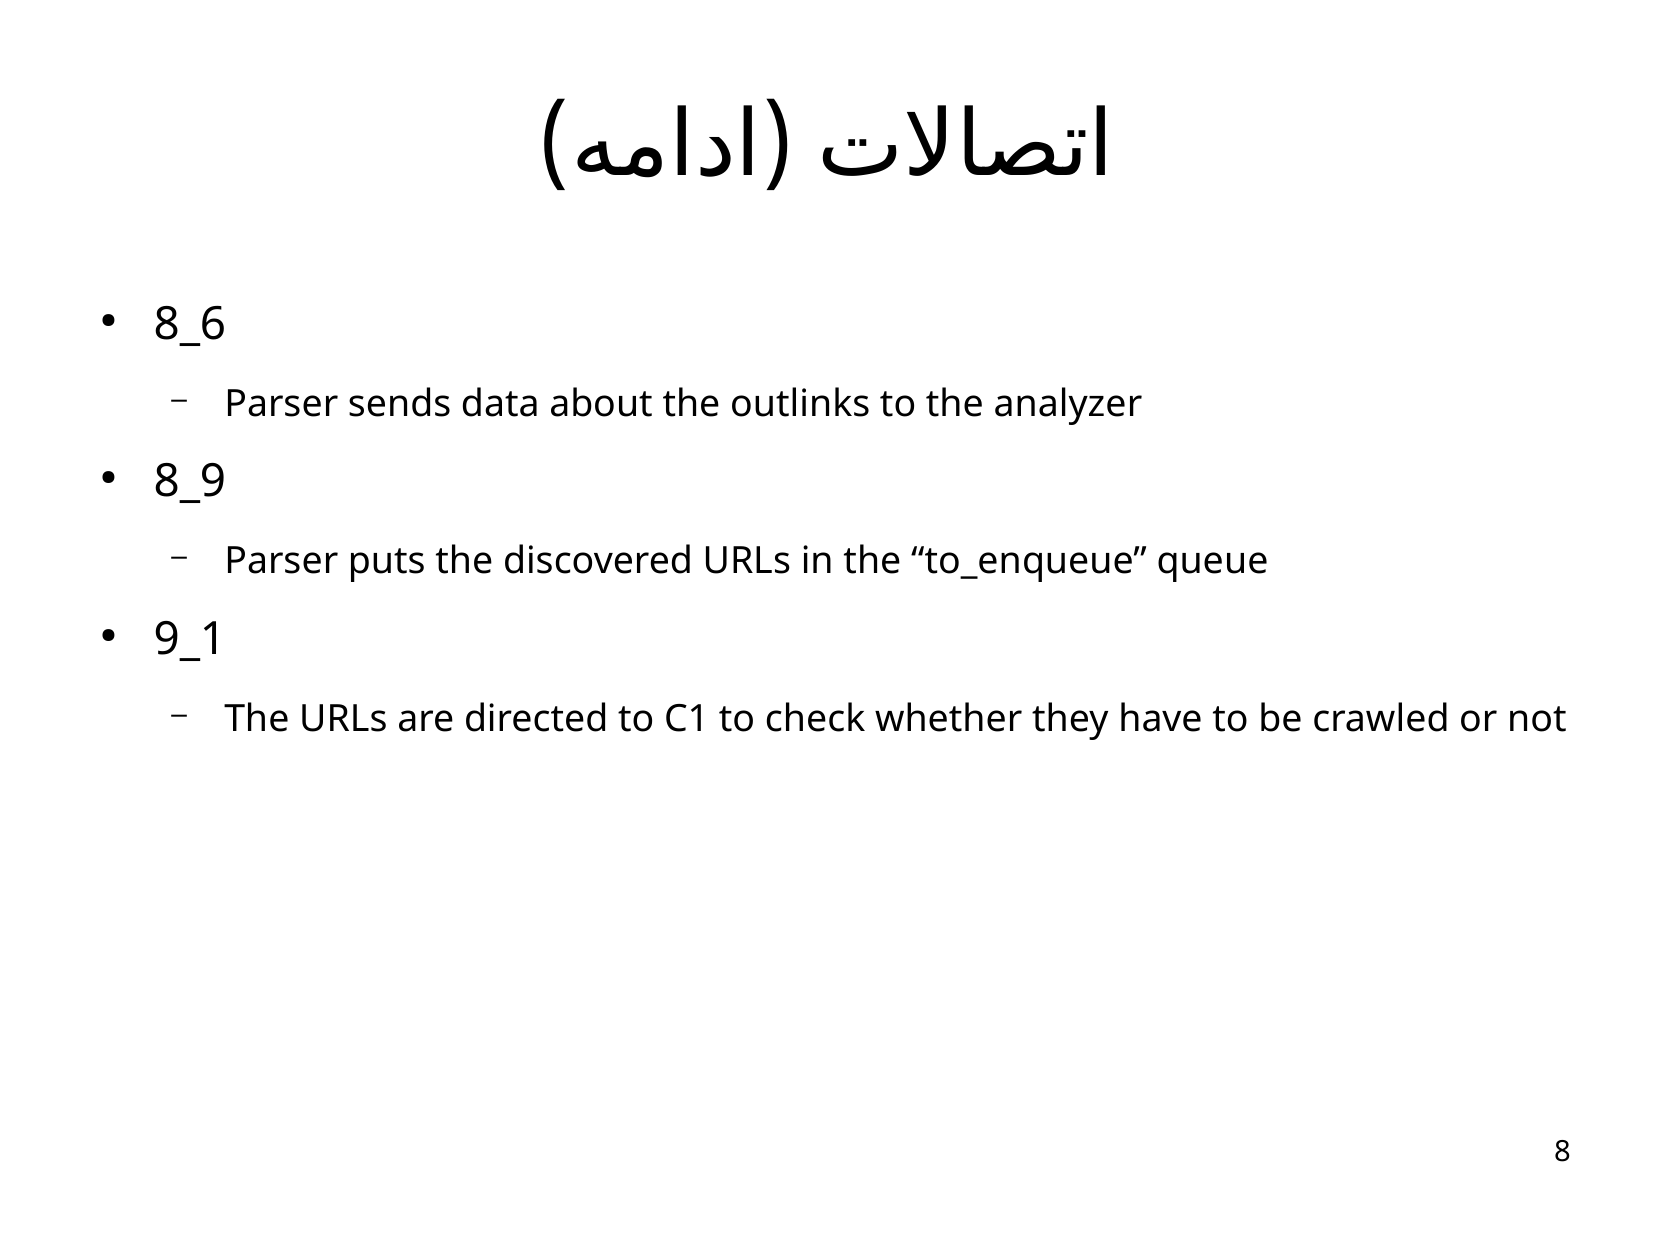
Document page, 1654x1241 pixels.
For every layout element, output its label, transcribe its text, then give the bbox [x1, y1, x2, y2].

list 8_6 Parser sends data about the outlinks to the analyzer 8_9 Parser puts the discovered URLs in the “to_enqueue” queue 9_1 The URLs are directed to C1 to check whether they have to be crawled or not [82, 290, 1571, 1010]
title اتصالات (ادامه) [82, 49, 1571, 257]
